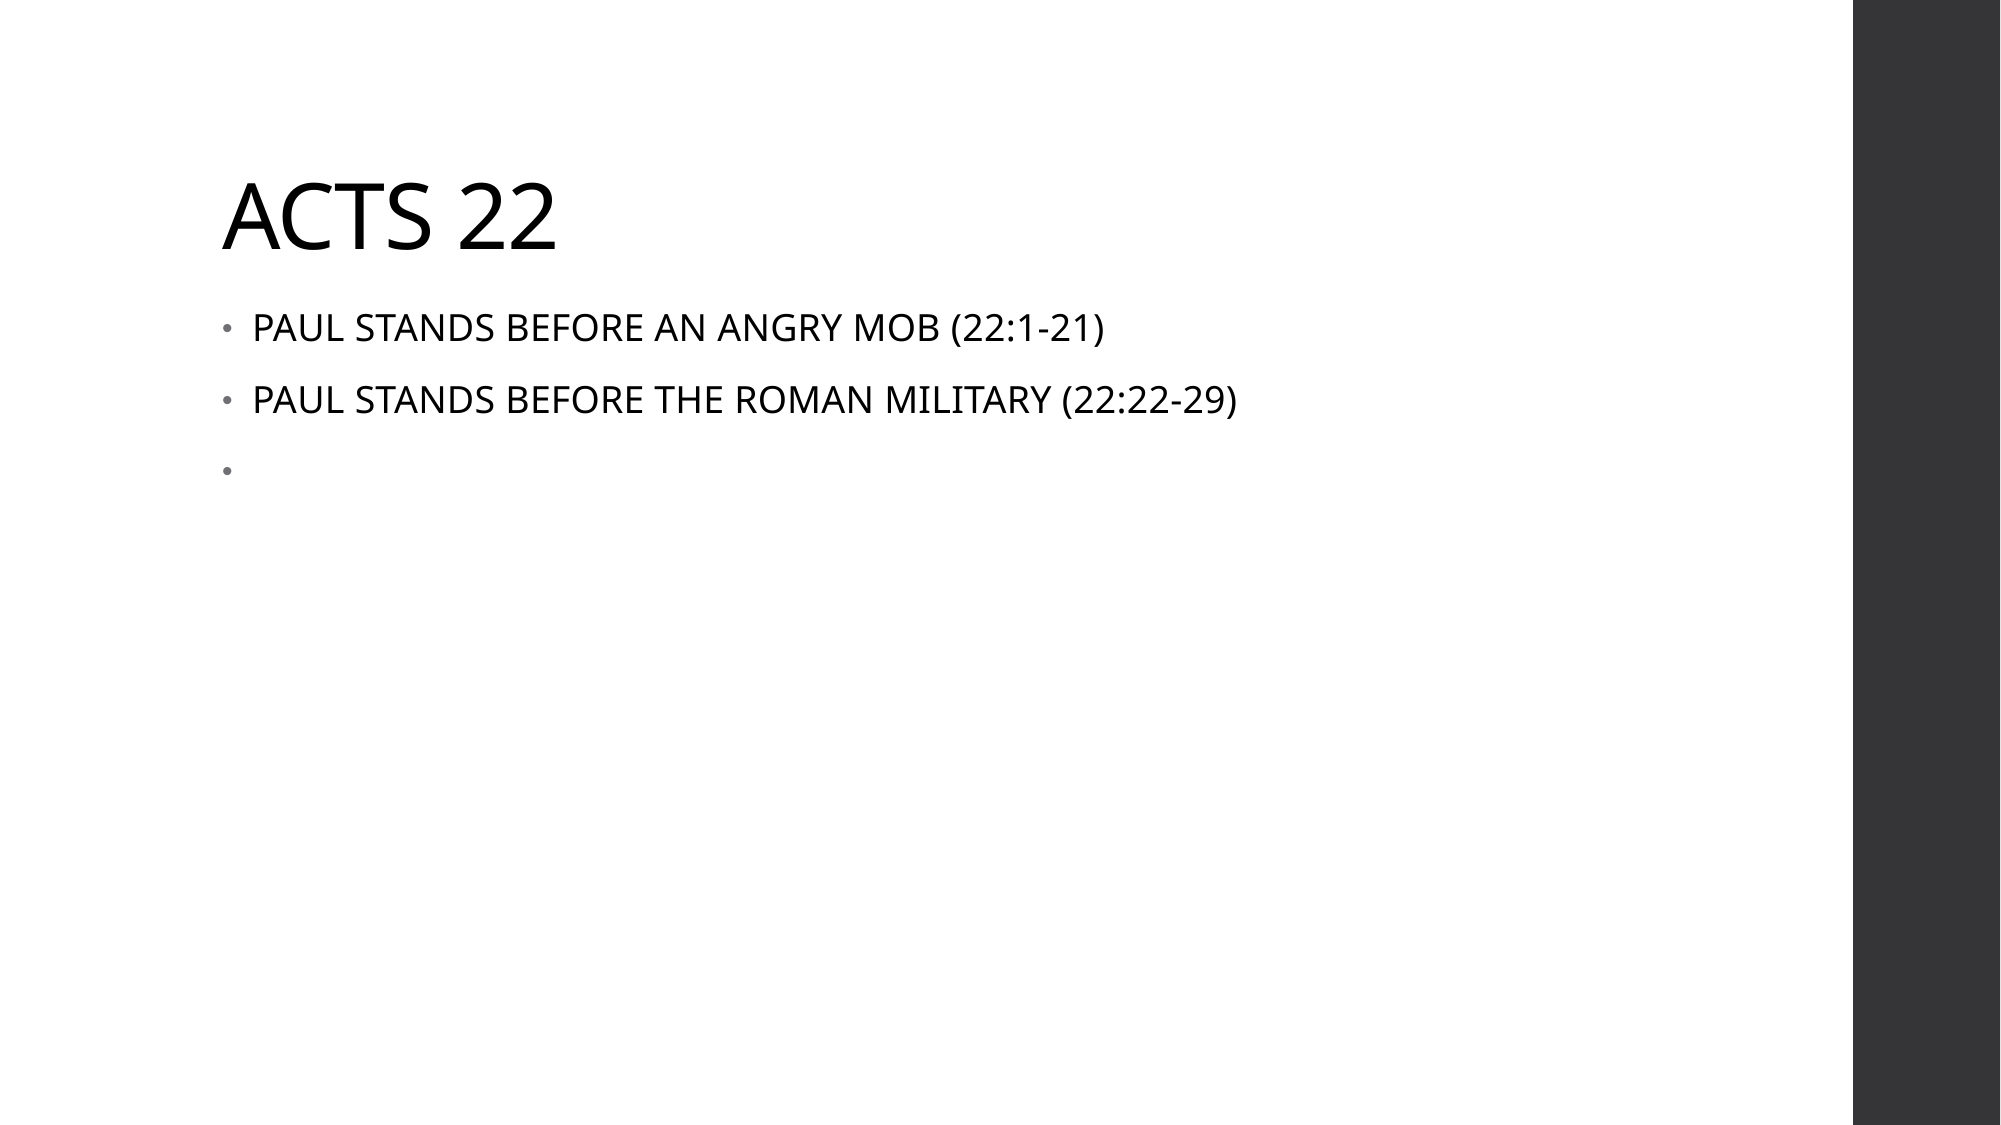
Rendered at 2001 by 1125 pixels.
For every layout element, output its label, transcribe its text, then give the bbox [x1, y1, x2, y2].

title ACTS 22 [206, 60, 1797, 278]
list PAUL STANDS BEFORE AN ANGRY MOB (22:1-21) PAUL STANDS BEFORE THE ROMAN MILITARY (22:22-29) [206, 299, 1617, 1014]
